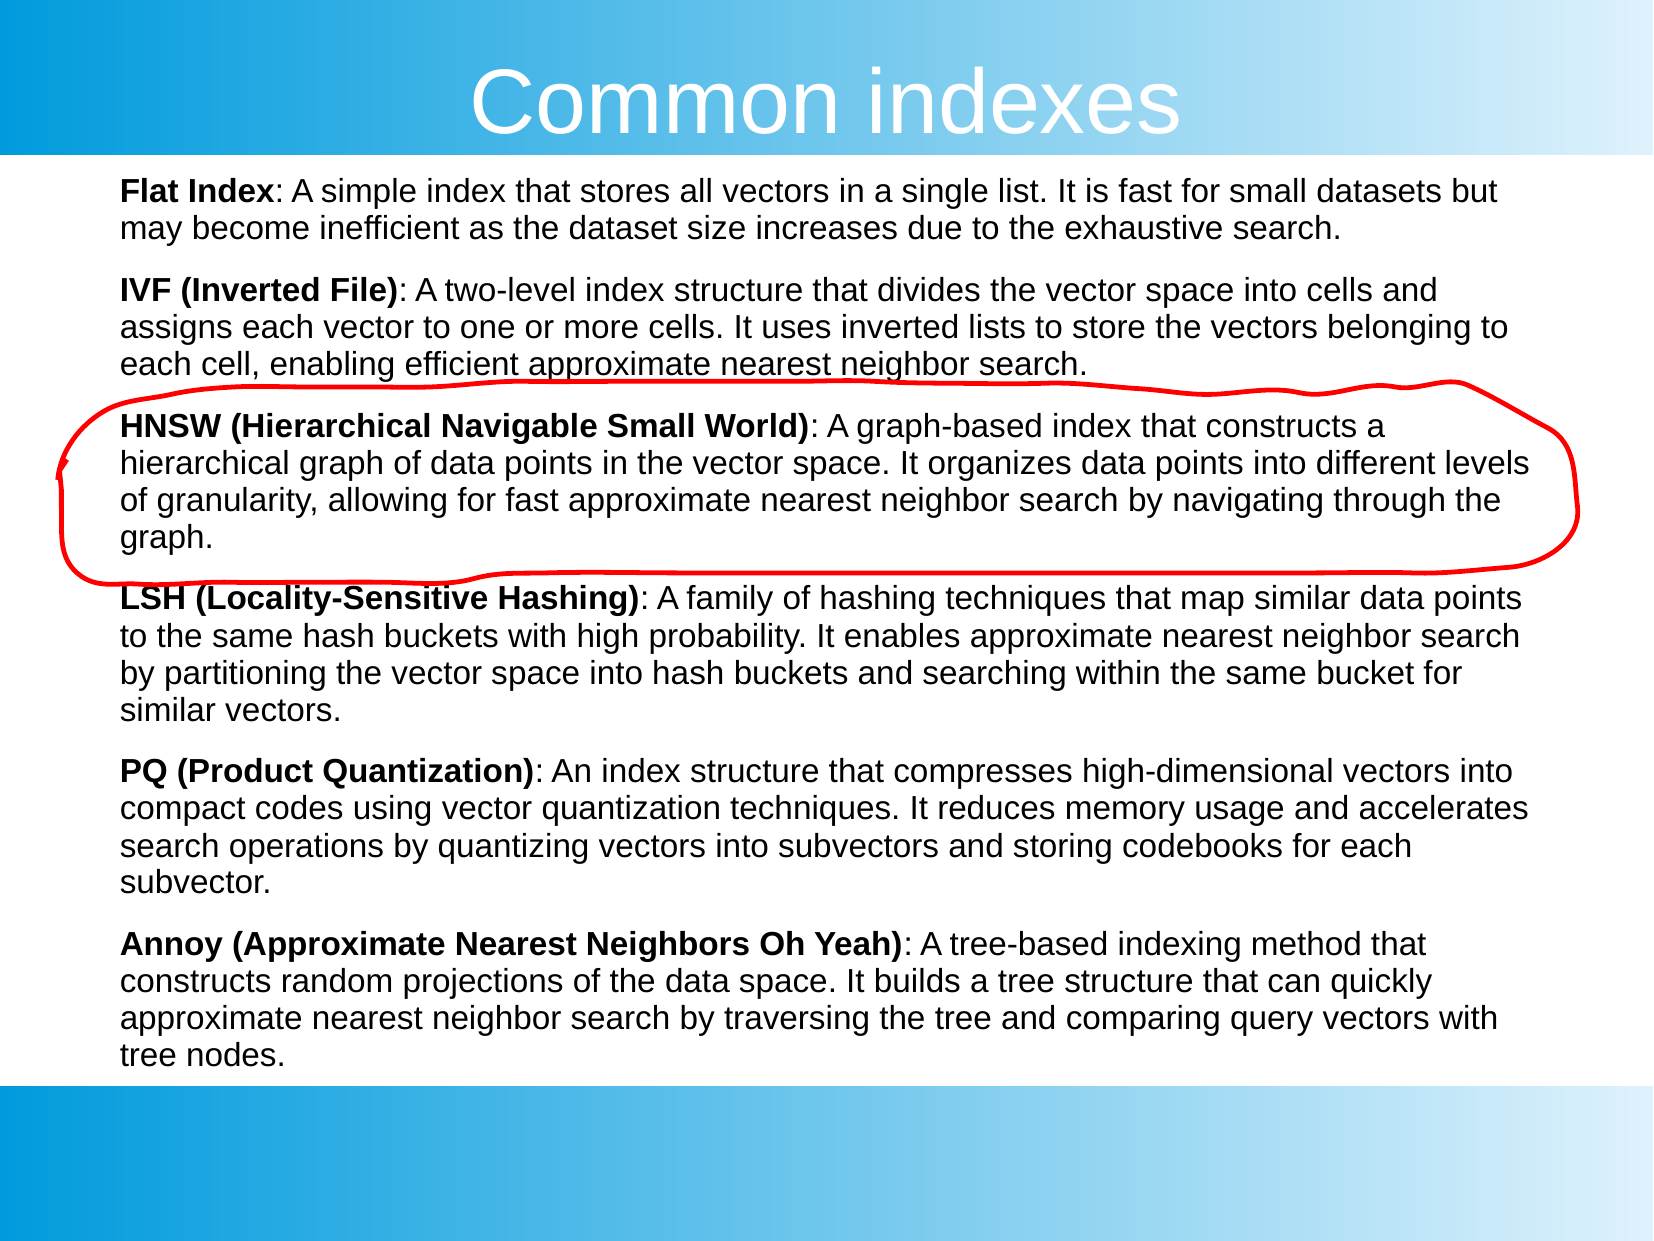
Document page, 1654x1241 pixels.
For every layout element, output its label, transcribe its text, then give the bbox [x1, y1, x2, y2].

text_box Flat Index: A simple index that stores all vectors in a single list. It is fast for small datasets but may become inefficient as the dataset size increases due to the exhaustive search. IVF (Inverted File): A two-level index structure that divides the vector space into cells and assigns each vector to one or more cells. It uses inverted lists to store the vectors belonging to each cell, enabling efficient approximate nearest neighbor search. HNSW (Hierarchical Navigable Small World): A graph-based index that constructs a hierarchical graph of data points in the vector space. It organizes data points into different levels of granularity, allowing for fast approximate nearest neighbor search by navigating through the graph. LSH (Locality-Sensitive Hashing): A family of hashing techniques that map similar data points to the same hash buckets with high probability. It enables approximate nearest neighbor search by partitioning the vector space into hash buckets and searching within the same bucket for similar vectors. PQ (Product Quantization): An index structure that compresses high-dimensional vectors into compact codes using vector quantization techniques. It reduces memory usage and accelerates search operations by quantizing vectors into subvectors and storing codebooks for each subvector. Annoy (Approximate Nearest Neighbors Oh Yeah): A tree-based indexing method that constructs random projections of the data space. It builds a tree structure that can quickly approximate nearest neighbor search by traversing the tree and comparing query vectors with tree nodes. [105, 551, 1561, 1130]
title Common indexes [82, 49, 1571, 155]
text_box Flat Index: A simple index that stores all vectors in a single list. It is fast for small datasets but may become inefficient as the dataset size increases due to the exhaustive search. IVF (Inverted File): A two-level index structure that divides the vector space into cells and assigns each vector to one or more cells. It uses inverted lists to store the vectors belonging to each cell, enabling efficient approximate nearest neighbor search. HNSW (Hierarchical Navigable Small World): A graph-based index that constructs a hierarchical graph of data points in the vector space. It organizes data points into different levels of granularity, allowing for fast approximate nearest neighbor search by navigating through the graph. LSH (Locality-Sensitive Hashing): A family of hashing techniques that map similar data points to the same hash buckets with high probability. It enables approximate nearest neighbor search by partitioning the vector space into hash buckets and searching within the same bucket for similar vectors. PQ (Product Quantization): An index structure that compresses high-dimensional vectors into compact codes using vector quantization techniques. It reduces memory usage and accelerates search operations by quantizing vectors into subvectors and storing codebooks for each subvector. Annoy (Approximate Nearest Neighbors Oh Yeah): A tree-based indexing method that constructs random projections of the data space. It builds a tree structure that can quickly approximate nearest neighbor search by traversing the tree and comparing query vectors with tree nodes. [105, 384, 1561, 582]
text_box Flat Index: A simple index that stores all vectors in a single list. It is fast for small datasets but may become inefficient as the dataset size increases due to the exhaustive search. IVF (Inverted File): A two-level index structure that divides the vector space into cells and assigns each vector to one or more cells. It uses inverted lists to store the vectors belonging to each cell, enabling efficient approximate nearest neighbor search. HNSW (Hierarchical Navigable Small World): A graph-based index that constructs a hierarchical graph of data points in the vector space. It organizes data points into different levels of granularity, allowing for fast approximate nearest neighbor search by navigating through the graph. LSH (Locality-Sensitive Hashing): A family of hashing techniques that map similar data points to the same hash buckets with high probability. It enables approximate nearest neighbor search by partitioning the vector space into hash buckets and searching within the same bucket for similar vectors. PQ (Product Quantization): An index structure that compresses high-dimensional vectors into compact codes using vector quantization techniques. It reduces memory usage and accelerates search operations by quantizing vectors into subvectors and storing codebooks for each subvector. Annoy (Approximate Nearest Neighbors Oh Yeah): A tree-based indexing method that constructs random projections of the data space. It builds a tree structure that can quickly approximate nearest neighbor search by traversing the tree and comparing query vectors with tree nodes. [105, 165, 1561, 433]
